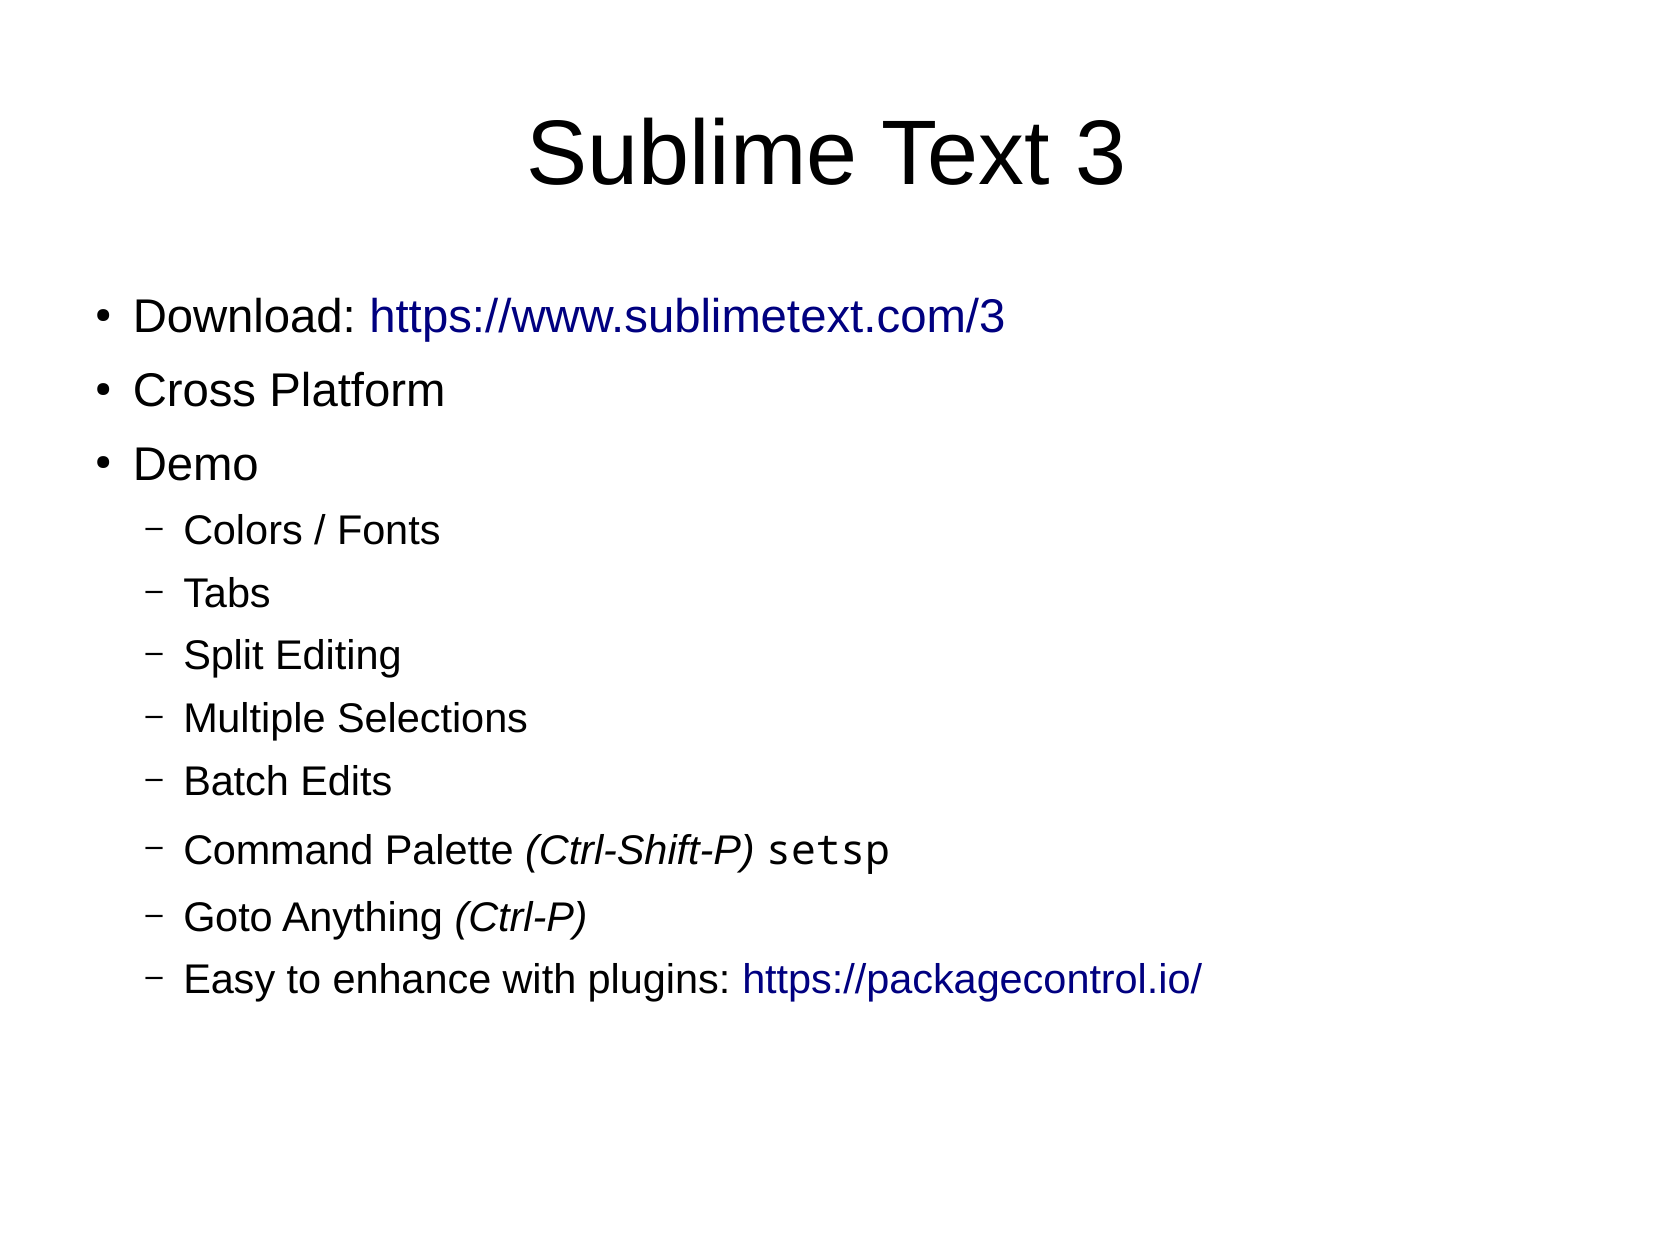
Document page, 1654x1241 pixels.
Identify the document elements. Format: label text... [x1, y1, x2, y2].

list Download: https://www.sublimetext.com/3 Cross Platform Demo Colors / Fonts Tabs Split Editing Multiple Selections Batch Edits Command Palette (Ctrl-Shift-P) setsp Goto Anything (Ctrl-P) Easy to enhance with plugins: https://packagecontrol.io/ [82, 290, 1571, 1010]
title Sublime Text 3 [82, 49, 1571, 257]
